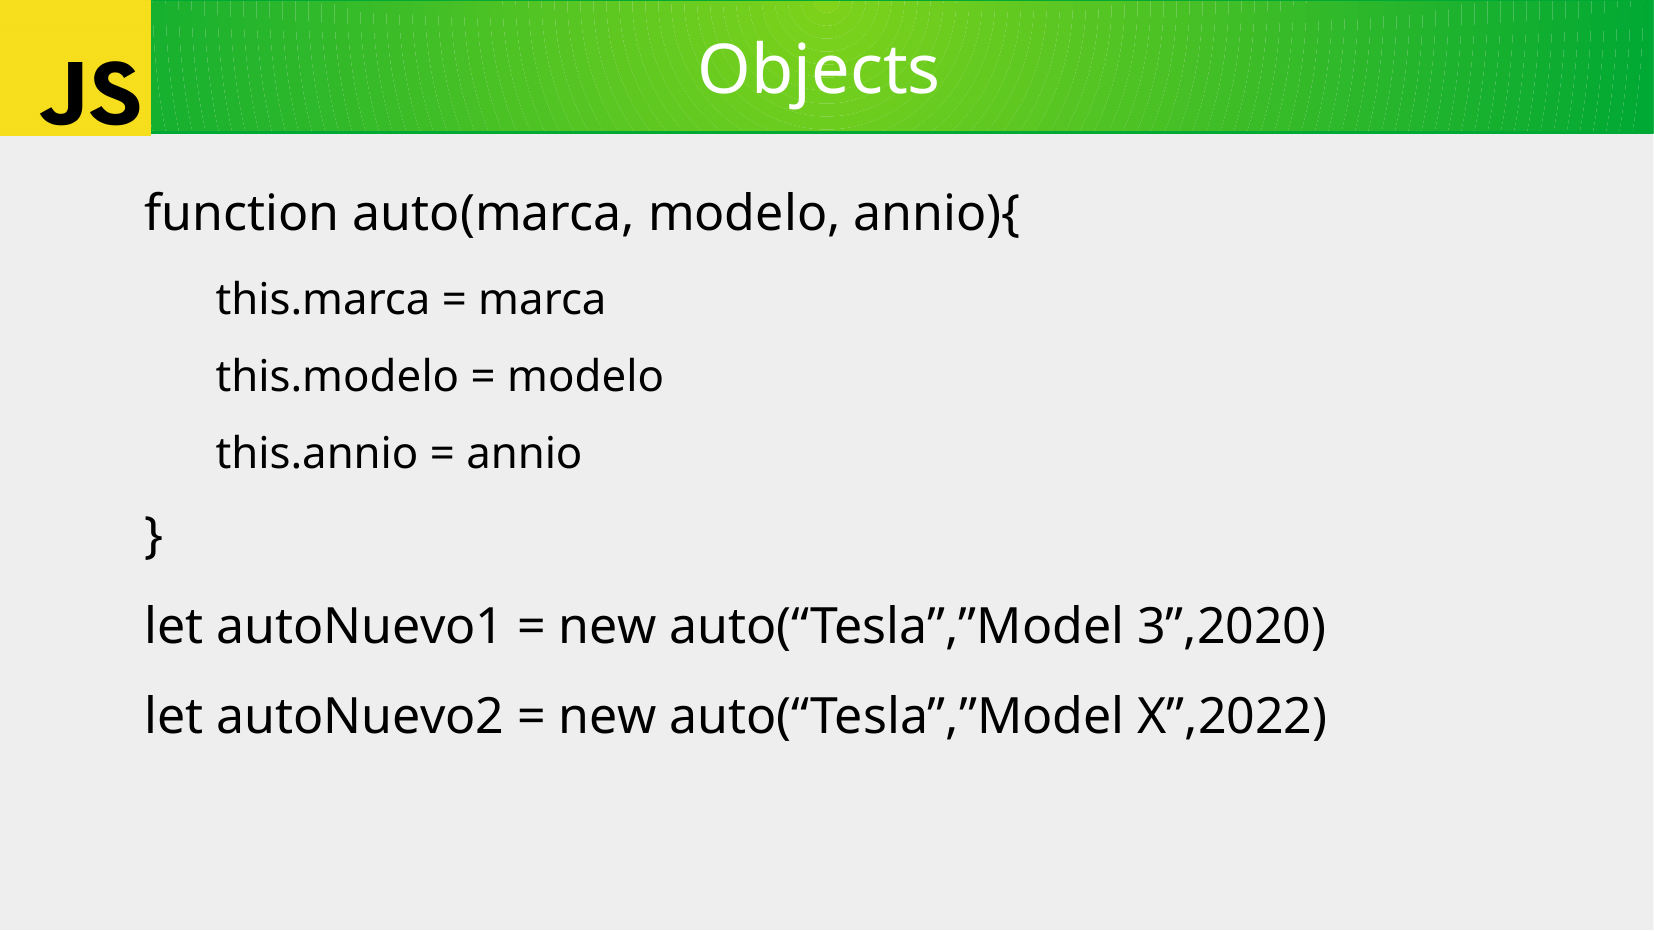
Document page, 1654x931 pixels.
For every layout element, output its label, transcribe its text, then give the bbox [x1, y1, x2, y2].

title Objects [151, 14, 1565, 119]
picture [0, 0, 151, 136]
list function auto(marca, modelo, annio){ this.marca = marca this.modelo = modelo this.annio = annio } let autoNuevo1 = new auto(“Tesla”,”Model 3”,2020) let autoNuevo2 = new auto(“Tesla”,”Model X”,2022) [73, 177, 1565, 827]
